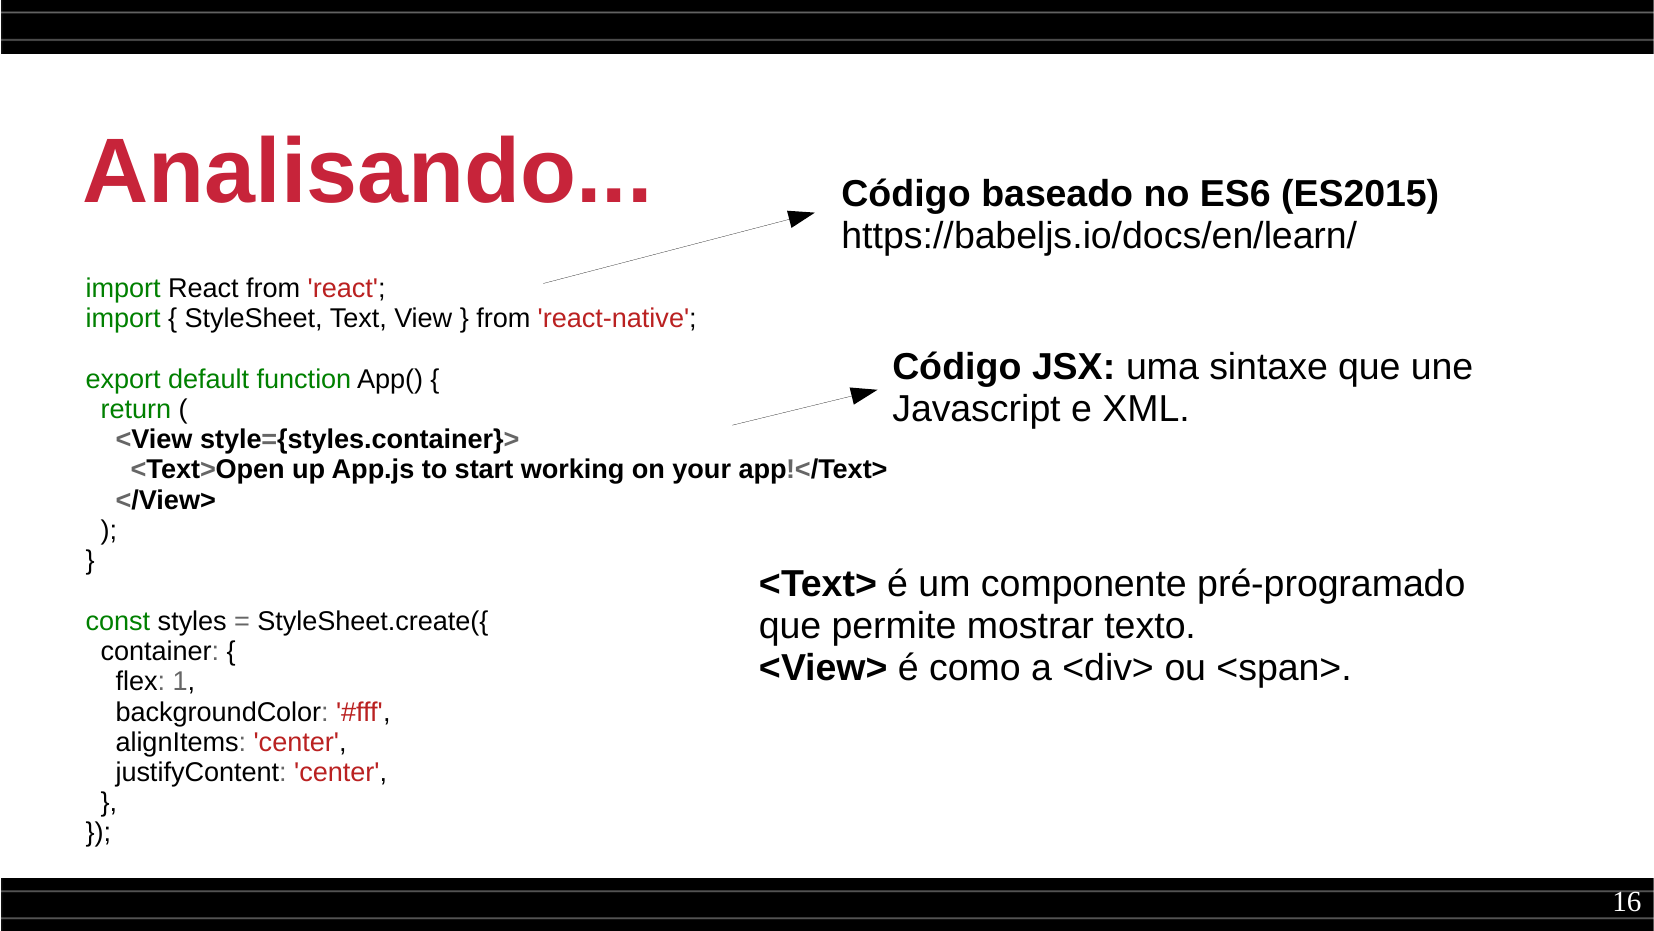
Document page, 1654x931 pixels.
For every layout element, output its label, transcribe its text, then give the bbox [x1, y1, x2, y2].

title Analisando... [82, 92, 1571, 249]
picture [1, 878, 1654, 931]
text_box import React from 'react'; import { StyleSheet, Text, View } from 'react-native'; export default function App() { return ( <View style={styles.container}> <Text>Open up App.js to start working on your app!</Text> </View> ); } const styles = StyleSheet.create({ container: { flex: 1, backgroundColor: '#fff', alignItems: 'center', justifyContent: 'center', }, }); [70, 265, 1264, 856]
text_box Código baseado no ES6 (ES2015) https://babeljs.io/docs/en/learn/ [826, 165, 1455, 265]
text_box Código JSX: uma sintaxe que une Javascript e XML. [877, 338, 1489, 438]
picture [1, 0, 1654, 54]
text_box <Text> é um componente pré-programado que permite mostrar texto. <View> é como a <div> ou <span>. [744, 555, 1481, 696]
